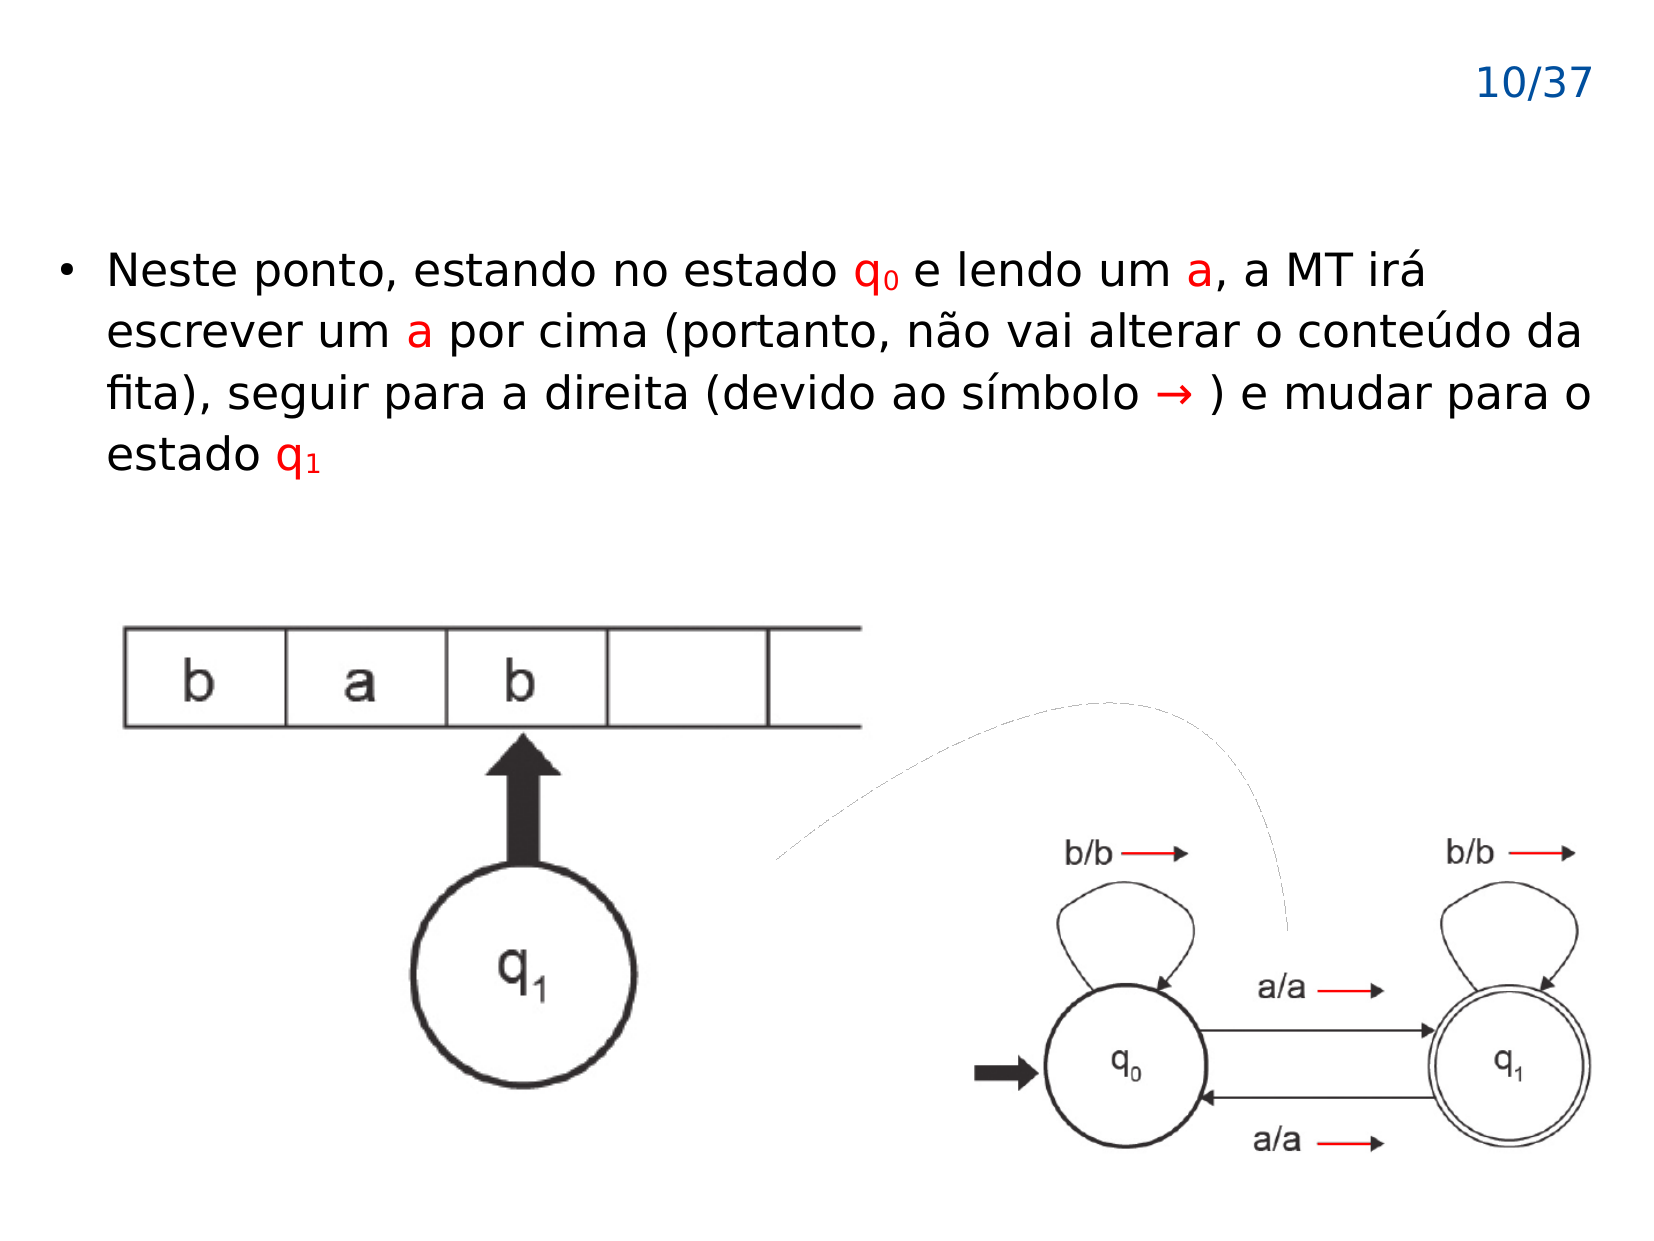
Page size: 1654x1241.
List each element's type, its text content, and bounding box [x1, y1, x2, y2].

list Neste ponto, estando no estado q0 e lendo um a, a MT irá escrever um a por cima (portanto, não vai alterar o conteúdo da fita), seguir para a direita (devido ao símbolo → ) e mudar para o estado q1 [59, 236, 1595, 1211]
picture [117, 620, 875, 1094]
picture [972, 829, 1595, 1158]
